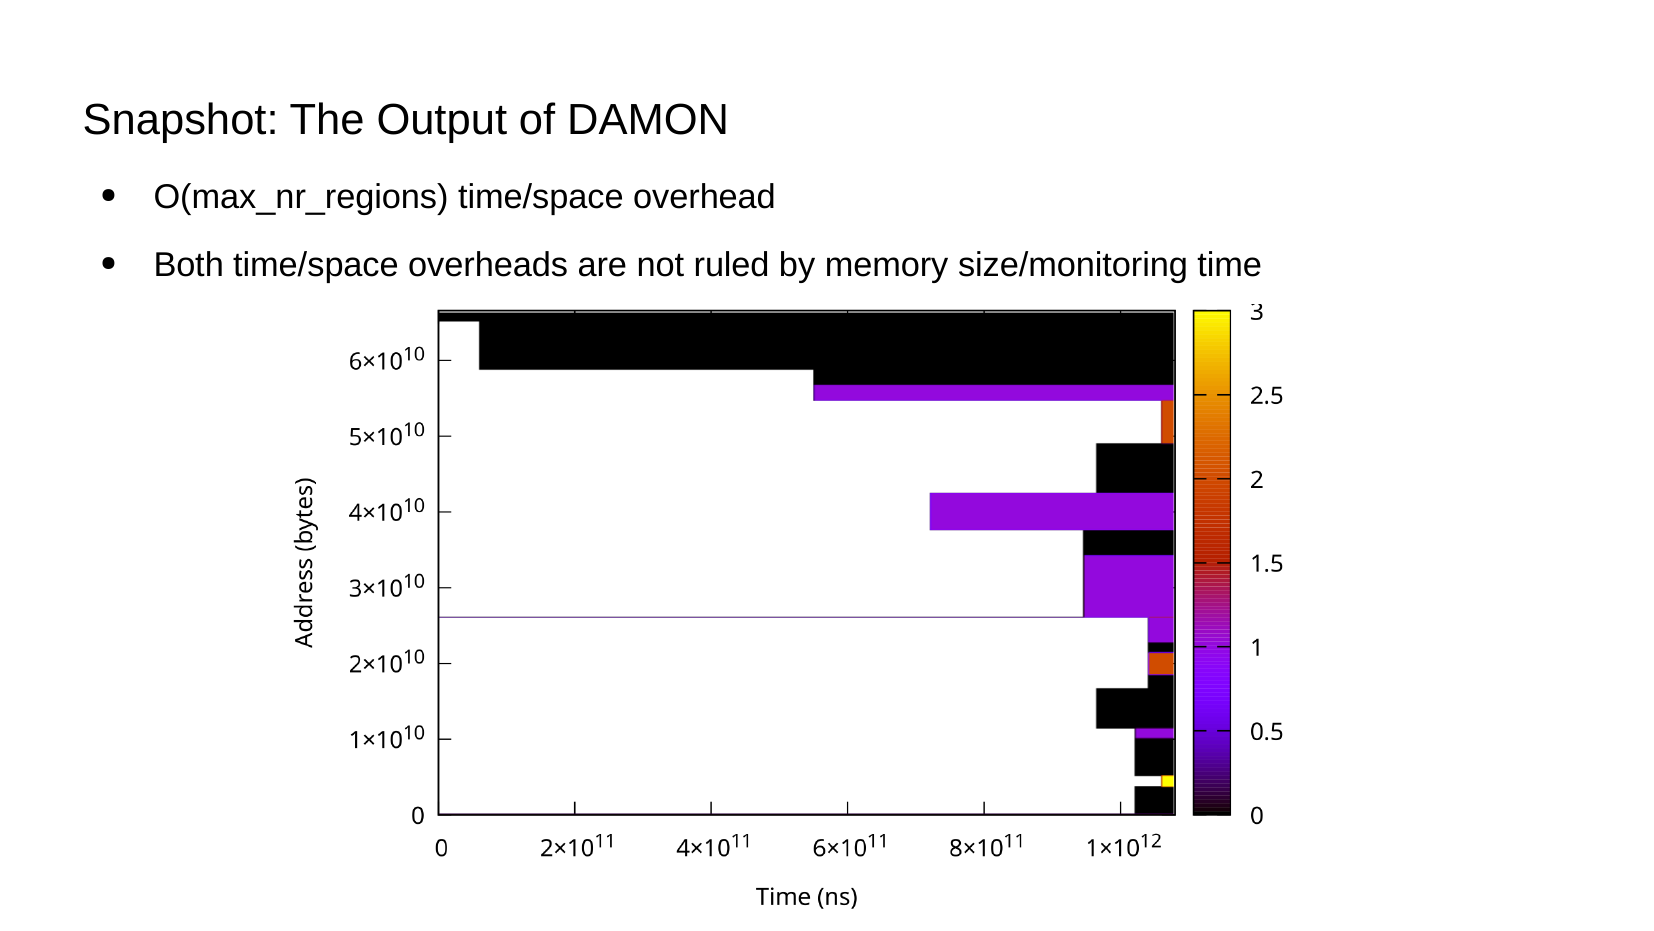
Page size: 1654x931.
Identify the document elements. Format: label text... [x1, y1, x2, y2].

picture [290, 304, 1283, 912]
title Snapshot: The Output of DAMON [82, 81, 1571, 157]
list O(max_nr_regions) time/space overhead Both time/space overheads are not ruled by memory size/monitoring time [82, 177, 1571, 833]
